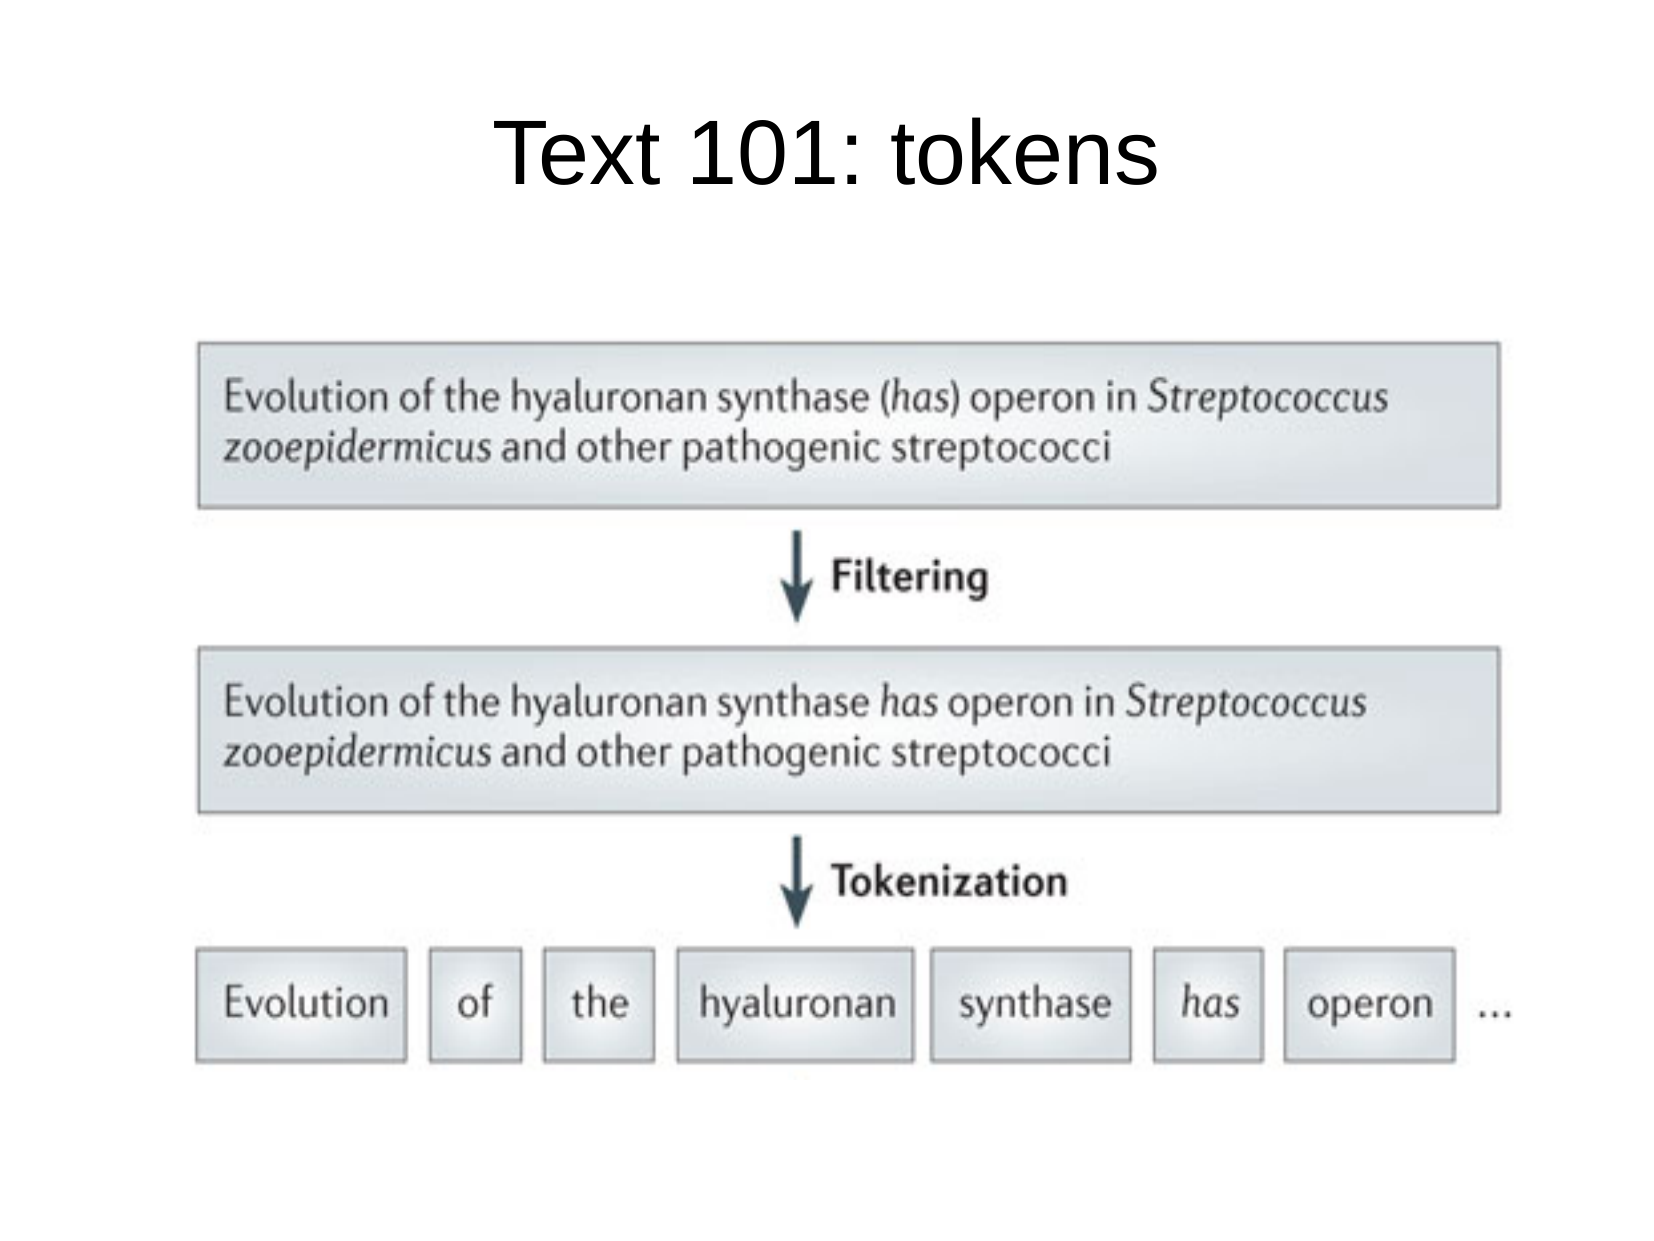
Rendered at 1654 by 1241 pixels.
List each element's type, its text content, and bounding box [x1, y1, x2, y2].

picture [180, 325, 1561, 1081]
title Text 101: tokens [82, 49, 1571, 257]
